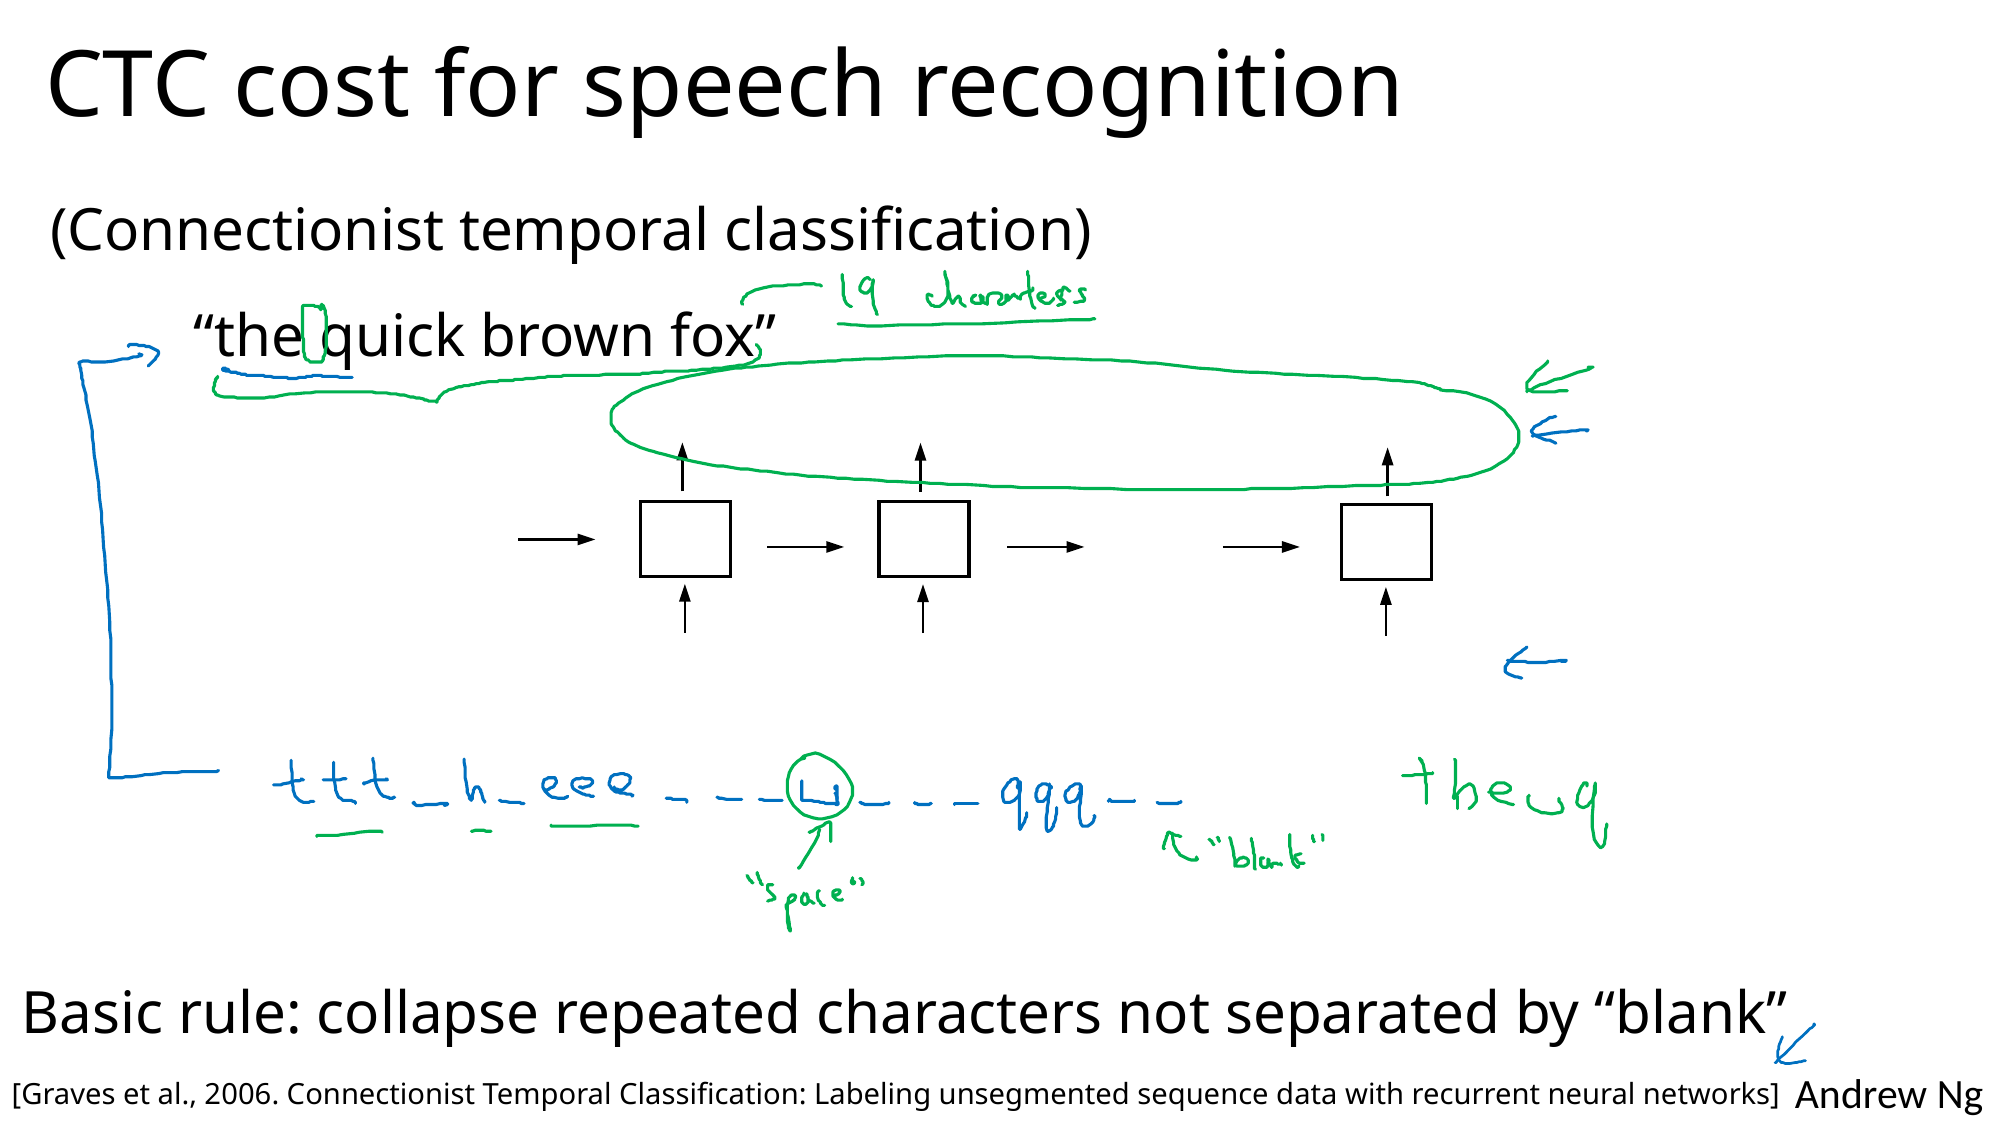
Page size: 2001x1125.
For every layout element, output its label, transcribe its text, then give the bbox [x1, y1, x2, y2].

title CTC cost for speech recognition [30, 29, 2000, 248]
text_box Basic rule: collapse repeated characters not separated by “blank” [6, 968, 1805, 1054]
text_box [Graves et al., 2006. Connectionist Temporal Classification: Labeling unsegmented sequence data with recurrent neural networks] [0, 1067, 1810, 1125]
text_box (Connectionist temporal classification) [35, 185, 1115, 271]
picture [75, 267, 1612, 936]
picture [1771, 1020, 1818, 1067]
